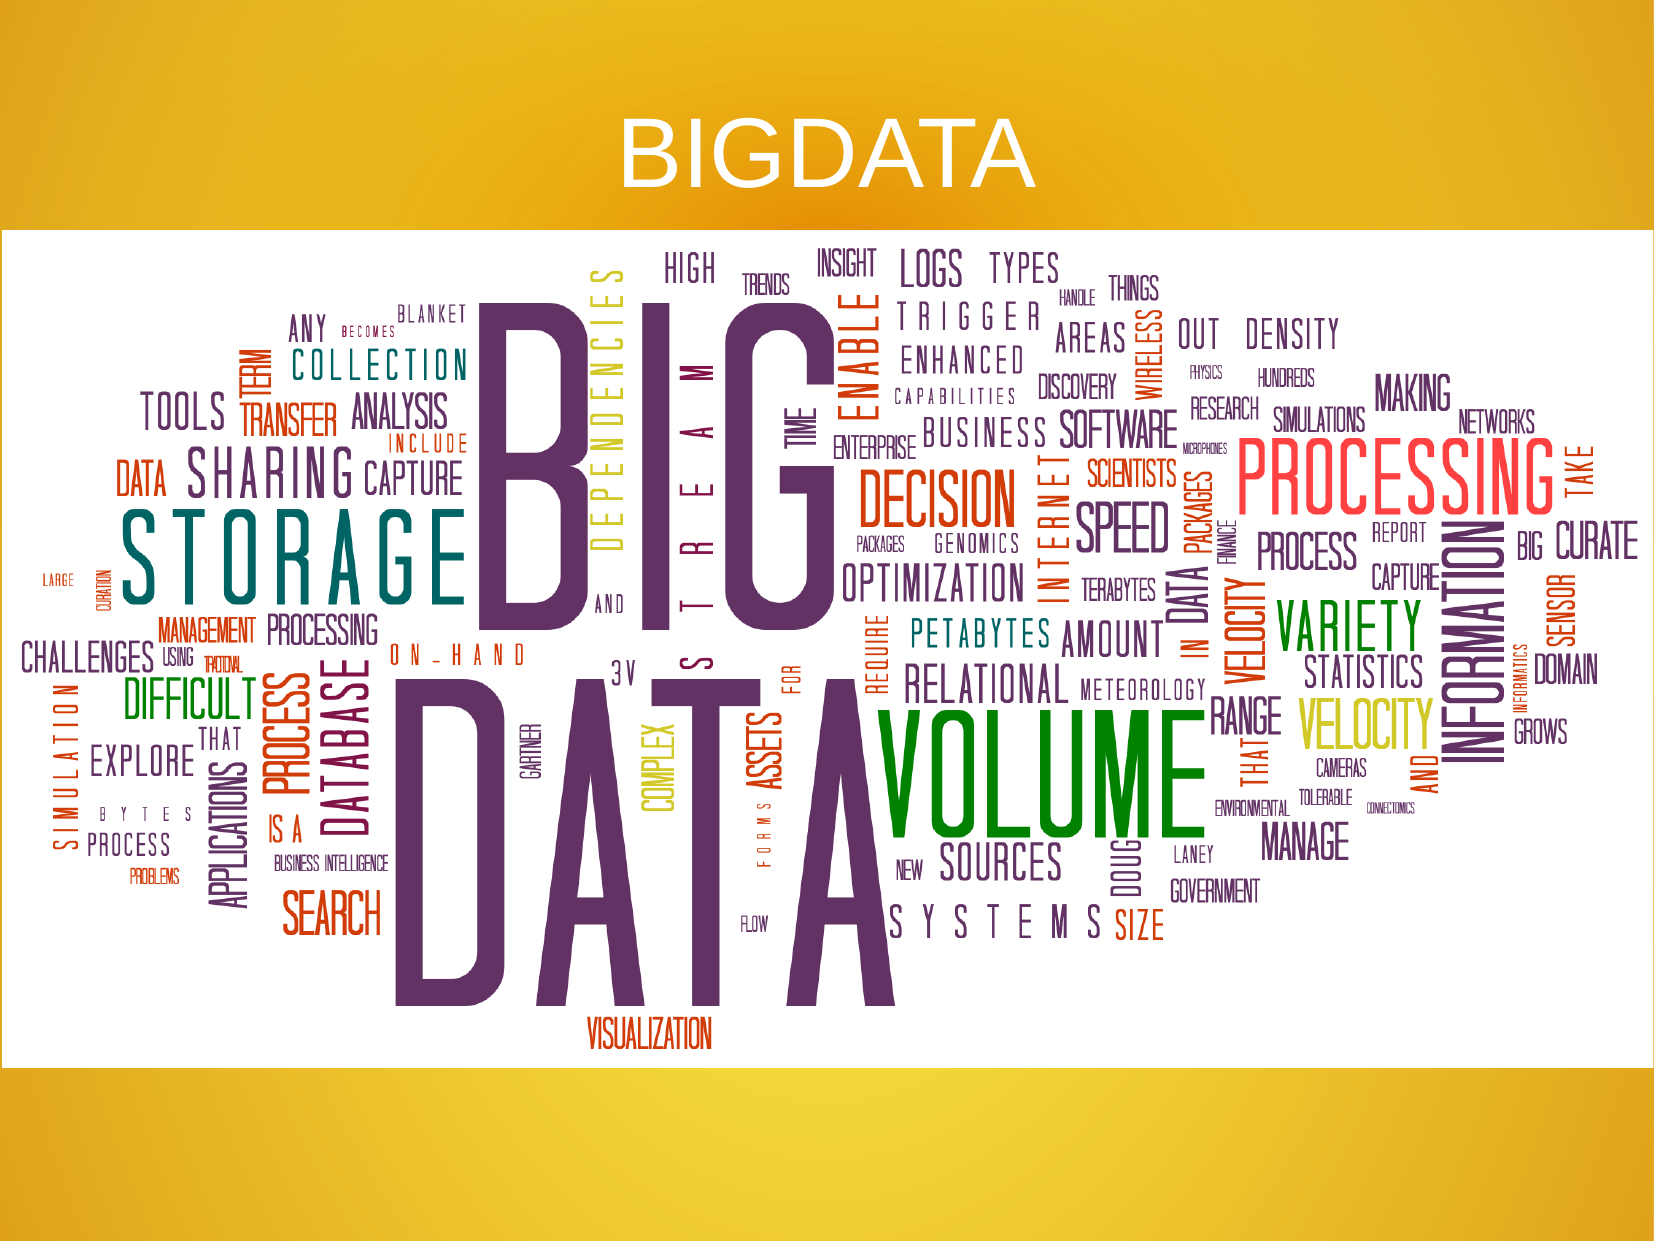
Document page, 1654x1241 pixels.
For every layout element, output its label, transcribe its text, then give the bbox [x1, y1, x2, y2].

picture [2, 230, 1654, 1068]
title BIGDATA [82, 49, 1571, 230]
